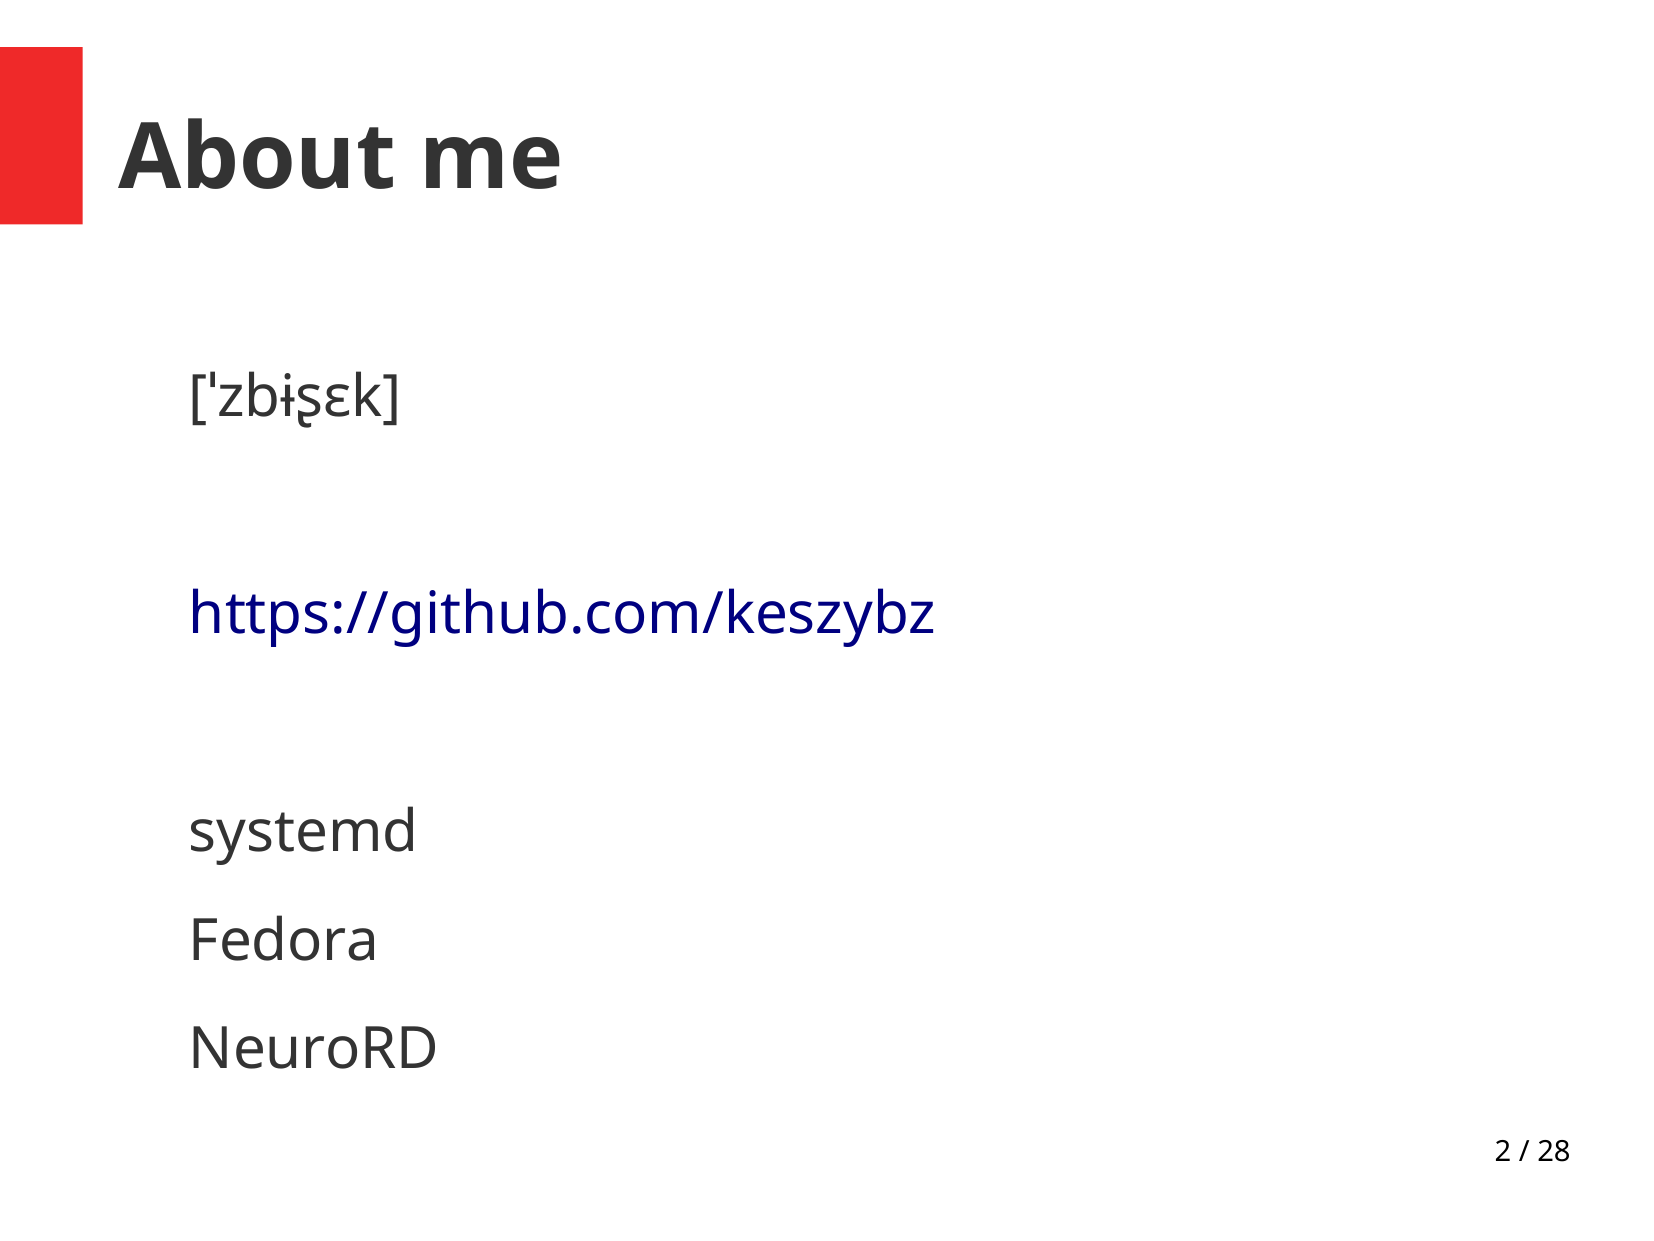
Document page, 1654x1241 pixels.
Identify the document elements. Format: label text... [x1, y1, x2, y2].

list [ˈzbɨʂɛk] https://github.com/keszybz systemd Fedora NeuroRD [118, 354, 1536, 1074]
title About me [118, 49, 1571, 257]
